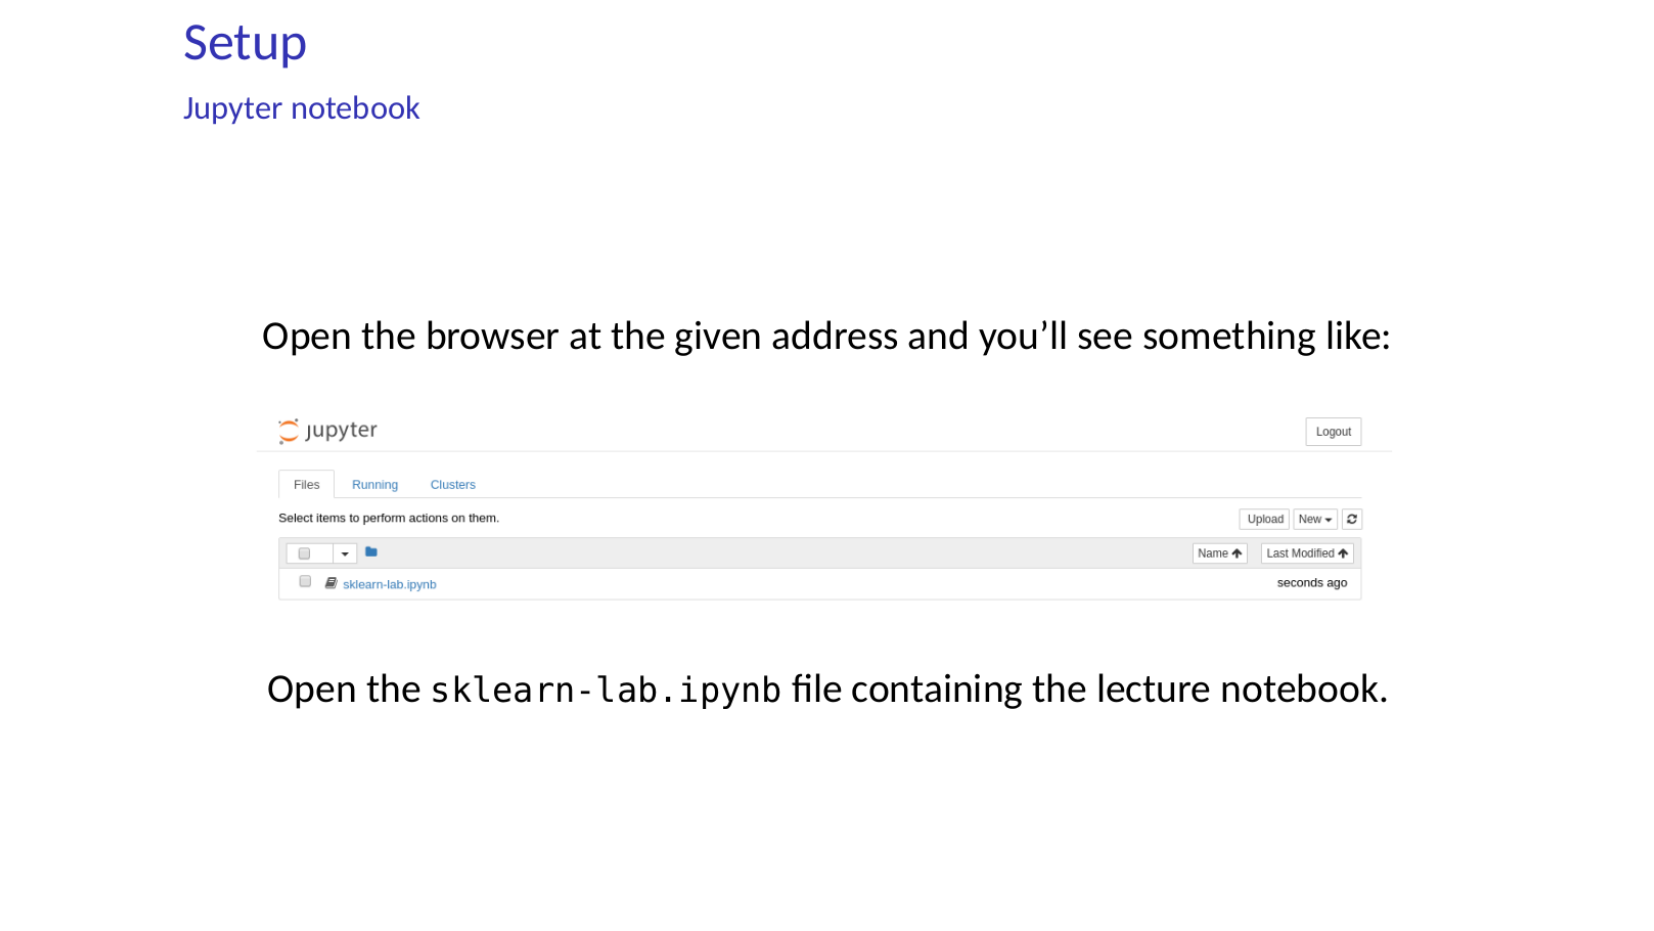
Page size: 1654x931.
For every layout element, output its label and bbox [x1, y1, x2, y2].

picture [171, 0, 1485, 931]
